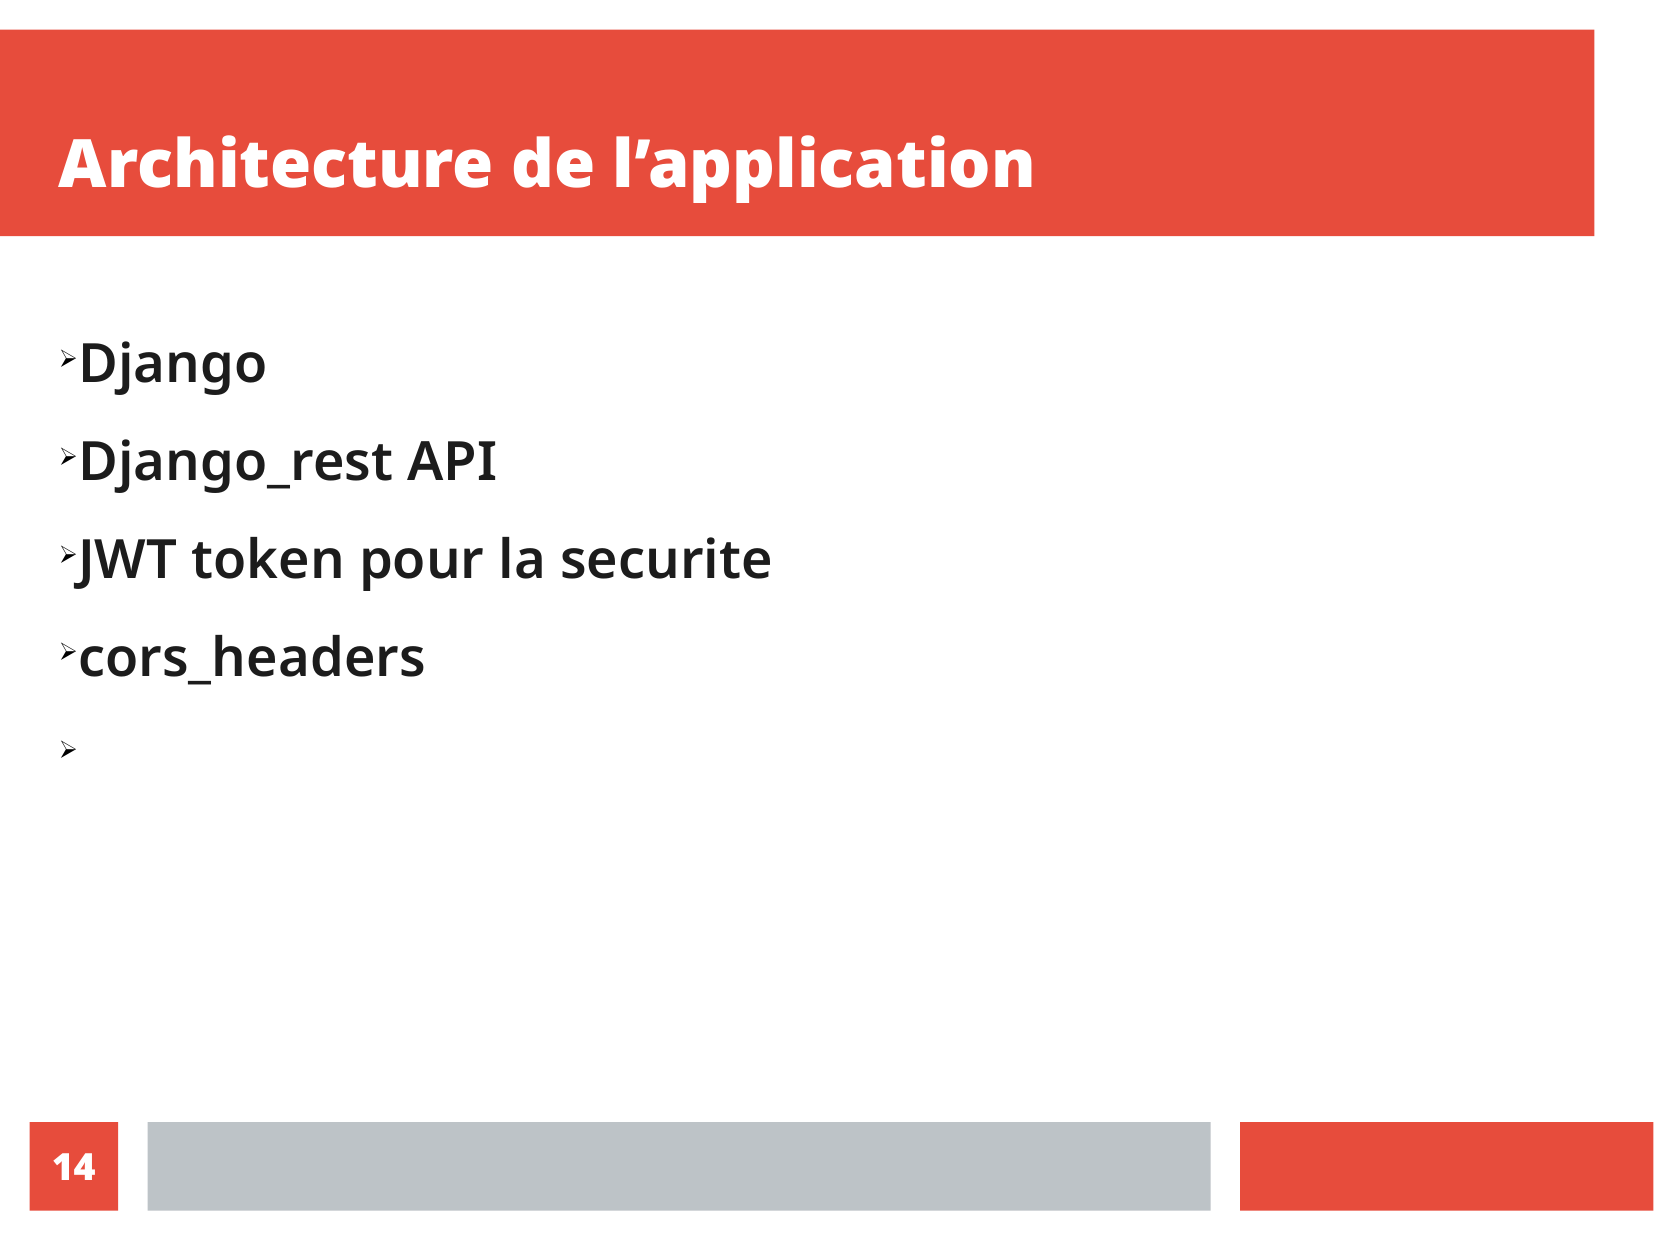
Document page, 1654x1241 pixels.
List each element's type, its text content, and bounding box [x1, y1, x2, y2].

list Django Django_rest API JWT token pour la securite cors_headers [59, 324, 1565, 1093]
title Architecture de l’application [59, 59, 1595, 207]
